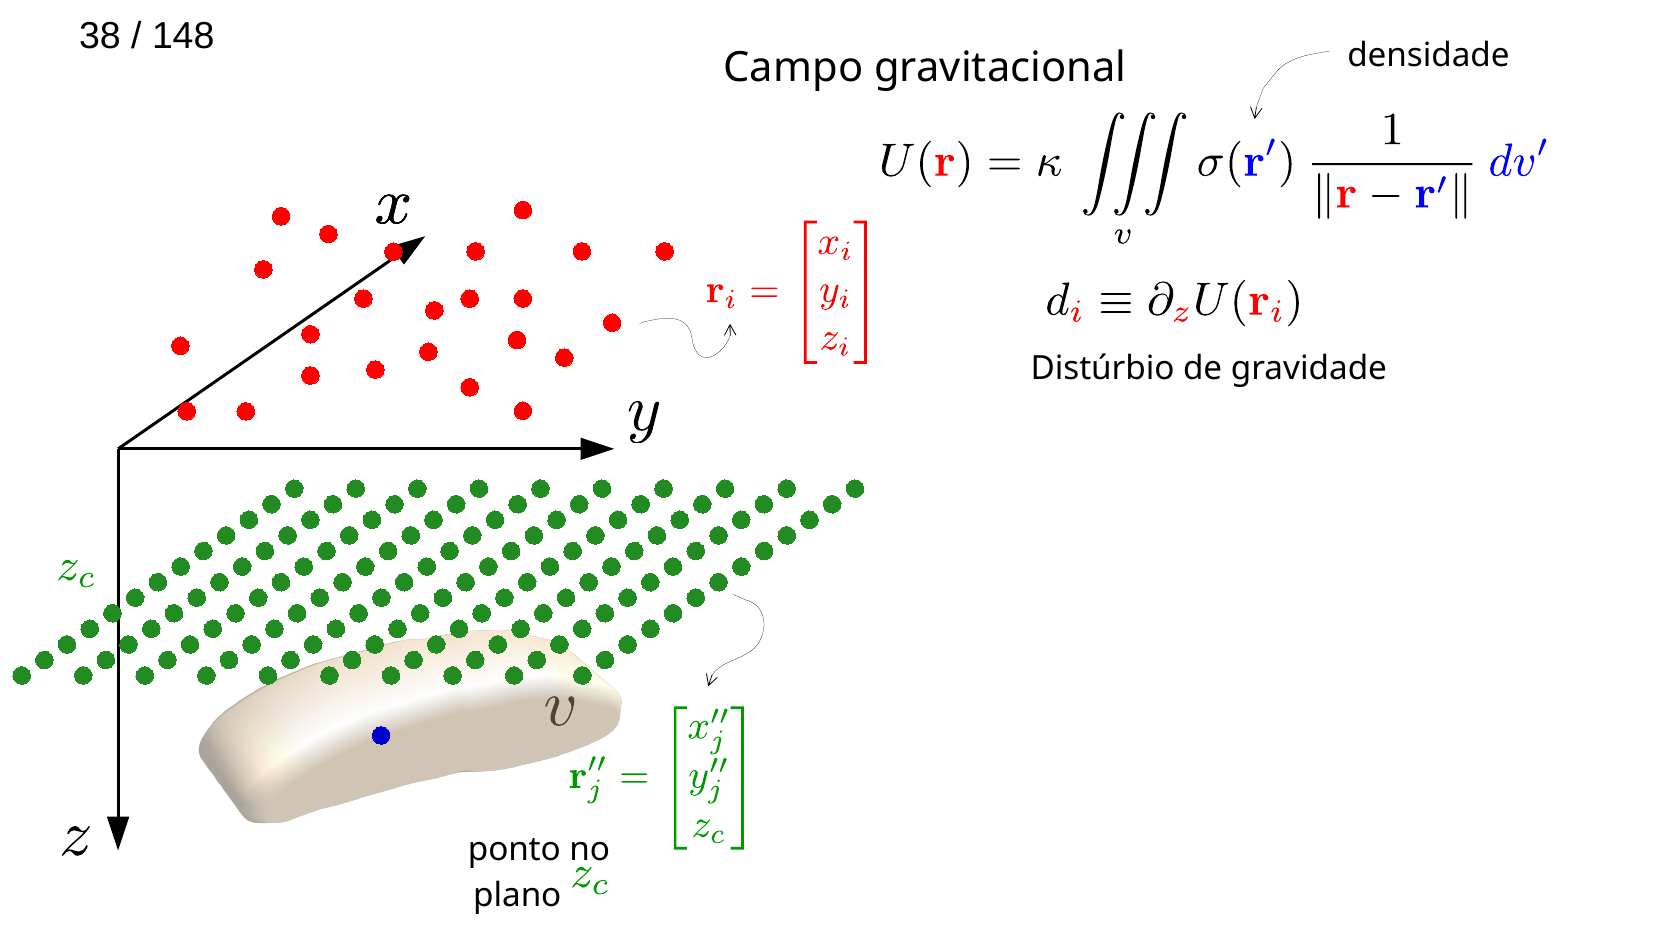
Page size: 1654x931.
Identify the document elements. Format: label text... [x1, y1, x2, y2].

text_box [366, 360, 385, 379]
picture [1043, 278, 1306, 329]
text_box [135, 666, 154, 685]
text_box [732, 557, 751, 576]
text_box [354, 289, 373, 308]
text_box [450, 619, 468, 638]
text_box [346, 479, 365, 498]
picture [626, 401, 662, 443]
text_box [262, 495, 281, 514]
text_box [319, 225, 338, 243]
text_box [513, 289, 532, 308]
text_box [518, 573, 537, 592]
text_box [288, 604, 306, 623]
text_box [411, 604, 430, 623]
text_box [466, 242, 485, 261]
text_box [486, 510, 504, 529]
text_box [641, 573, 660, 592]
text_box [281, 651, 300, 669]
text_box [595, 604, 614, 623]
text_box [434, 588, 452, 607]
text_box [709, 526, 728, 545]
text_box [220, 651, 238, 669]
text_box [463, 526, 482, 545]
text_box [425, 301, 444, 320]
text_box [618, 635, 637, 654]
text_box [126, 588, 145, 607]
text_box [340, 526, 359, 545]
text_box [385, 495, 404, 514]
text_box [272, 573, 290, 592]
text_box [732, 510, 751, 529]
text_box [171, 557, 190, 576]
text_box [149, 573, 167, 592]
text_box [534, 604, 553, 623]
text_box [285, 479, 304, 498]
text_box [550, 635, 569, 654]
text_box [419, 342, 438, 361]
text_box [97, 651, 115, 669]
text_box [254, 260, 273, 279]
text_box [320, 666, 339, 685]
text_box [203, 619, 222, 638]
text_box [265, 619, 284, 638]
text_box [777, 479, 796, 498]
text_box [384, 242, 403, 261]
text_box [547, 510, 566, 529]
text_box [310, 588, 329, 607]
text_box [236, 402, 255, 421]
text_box [648, 526, 666, 545]
text_box [505, 666, 523, 685]
text_box [563, 542, 582, 560]
text_box [557, 588, 575, 607]
text_box [709, 573, 728, 592]
text_box [408, 479, 427, 498]
text_box [58, 635, 76, 654]
text_box [586, 526, 605, 545]
text_box [388, 619, 407, 638]
text_box [379, 542, 397, 560]
text_box [716, 479, 734, 498]
text_box [158, 651, 177, 669]
text_box [35, 651, 54, 669]
text_box [249, 588, 268, 607]
text_box [618, 588, 637, 607]
text_box [240, 510, 258, 529]
text_box [80, 619, 99, 638]
text_box [119, 635, 138, 654]
text_box [242, 635, 261, 654]
text_box [12, 666, 31, 685]
text_box [194, 542, 213, 560]
text_box [333, 573, 352, 592]
text_box [343, 651, 361, 669]
text_box [470, 479, 488, 498]
text_box [372, 588, 391, 607]
text_box <number> / 148 [0, 0, 240, 71]
text_box [349, 604, 368, 623]
text_box [655, 242, 674, 261]
text_box [177, 402, 196, 421]
text_box [447, 495, 466, 514]
text_box [217, 526, 235, 545]
picture [704, 112, 1548, 366]
text_box [165, 604, 183, 623]
text_box Campo gravitacional [708, 29, 1112, 91]
text_box [654, 479, 673, 498]
text_box [602, 557, 621, 576]
text_box [846, 479, 864, 498]
text_box [395, 573, 413, 592]
text_box [479, 557, 498, 576]
text_box [401, 526, 420, 545]
text_box [670, 510, 689, 529]
text_box [472, 604, 491, 623]
text_box Distúrbio de gravidade [1015, 336, 1380, 388]
text_box [382, 666, 400, 685]
text_box [579, 573, 598, 592]
text_box [443, 666, 462, 685]
text_box [625, 542, 644, 560]
text_box [525, 526, 543, 545]
text_box [593, 479, 611, 498]
text_box [508, 331, 526, 349]
picture [570, 867, 609, 895]
text_box [570, 495, 589, 514]
text_box [466, 651, 485, 669]
text_box [304, 635, 323, 654]
text_box [327, 619, 345, 638]
text_box [495, 588, 514, 607]
text_box [301, 325, 320, 344]
text_box [456, 573, 475, 592]
text_box [609, 510, 627, 529]
text_box [103, 604, 122, 623]
text_box [460, 289, 479, 308]
text_box [427, 635, 446, 654]
text_box [404, 651, 423, 669]
text_box [514, 401, 532, 420]
text_box [417, 557, 436, 576]
text_box [573, 242, 591, 261]
text_box [514, 201, 532, 219]
text_box [664, 557, 682, 576]
text_box [233, 557, 252, 576]
text_box [210, 573, 229, 592]
text_box [197, 666, 216, 685]
text_box [603, 313, 621, 332]
picture [56, 560, 95, 588]
text_box [502, 542, 520, 560]
text_box [755, 495, 773, 514]
text_box [460, 378, 479, 397]
text_box [272, 207, 290, 226]
text_box [301, 366, 320, 385]
text_box [259, 666, 277, 685]
text_box [171, 336, 190, 355]
text_box [641, 619, 660, 638]
text_box [278, 526, 297, 545]
text_box [686, 588, 705, 607]
text_box [541, 557, 559, 576]
text_box [573, 666, 592, 685]
text_box [324, 495, 342, 514]
text_box [531, 479, 550, 498]
picture [374, 194, 413, 224]
text_box [555, 348, 574, 367]
text_box [573, 619, 592, 638]
text_box [440, 542, 459, 560]
text_box [181, 635, 199, 654]
text_box [823, 495, 842, 514]
text_box [256, 542, 274, 560]
text_box [777, 526, 796, 545]
text_box ponto no plano [419, 817, 668, 916]
text_box [294, 557, 313, 576]
text_box [74, 666, 93, 685]
text_box [372, 726, 390, 745]
text_box [488, 635, 507, 654]
text_box densidade [1332, 23, 1521, 76]
text_box [317, 542, 336, 560]
text_box [508, 495, 527, 514]
text_box [226, 604, 245, 623]
text_box [301, 510, 320, 529]
text_box [356, 557, 375, 576]
text_box [596, 651, 614, 669]
text_box [142, 619, 161, 638]
picture [566, 704, 759, 852]
text_box [365, 635, 384, 654]
text_box [527, 651, 546, 669]
text_box [363, 510, 381, 529]
text_box [800, 510, 819, 529]
picture [59, 826, 93, 856]
text_box [693, 495, 712, 514]
text_box [664, 604, 682, 623]
text_box [686, 542, 705, 560]
text_box [187, 588, 206, 607]
text_box [755, 542, 773, 560]
text_box [424, 510, 443, 529]
text_box [631, 495, 650, 514]
text_box [511, 619, 530, 638]
